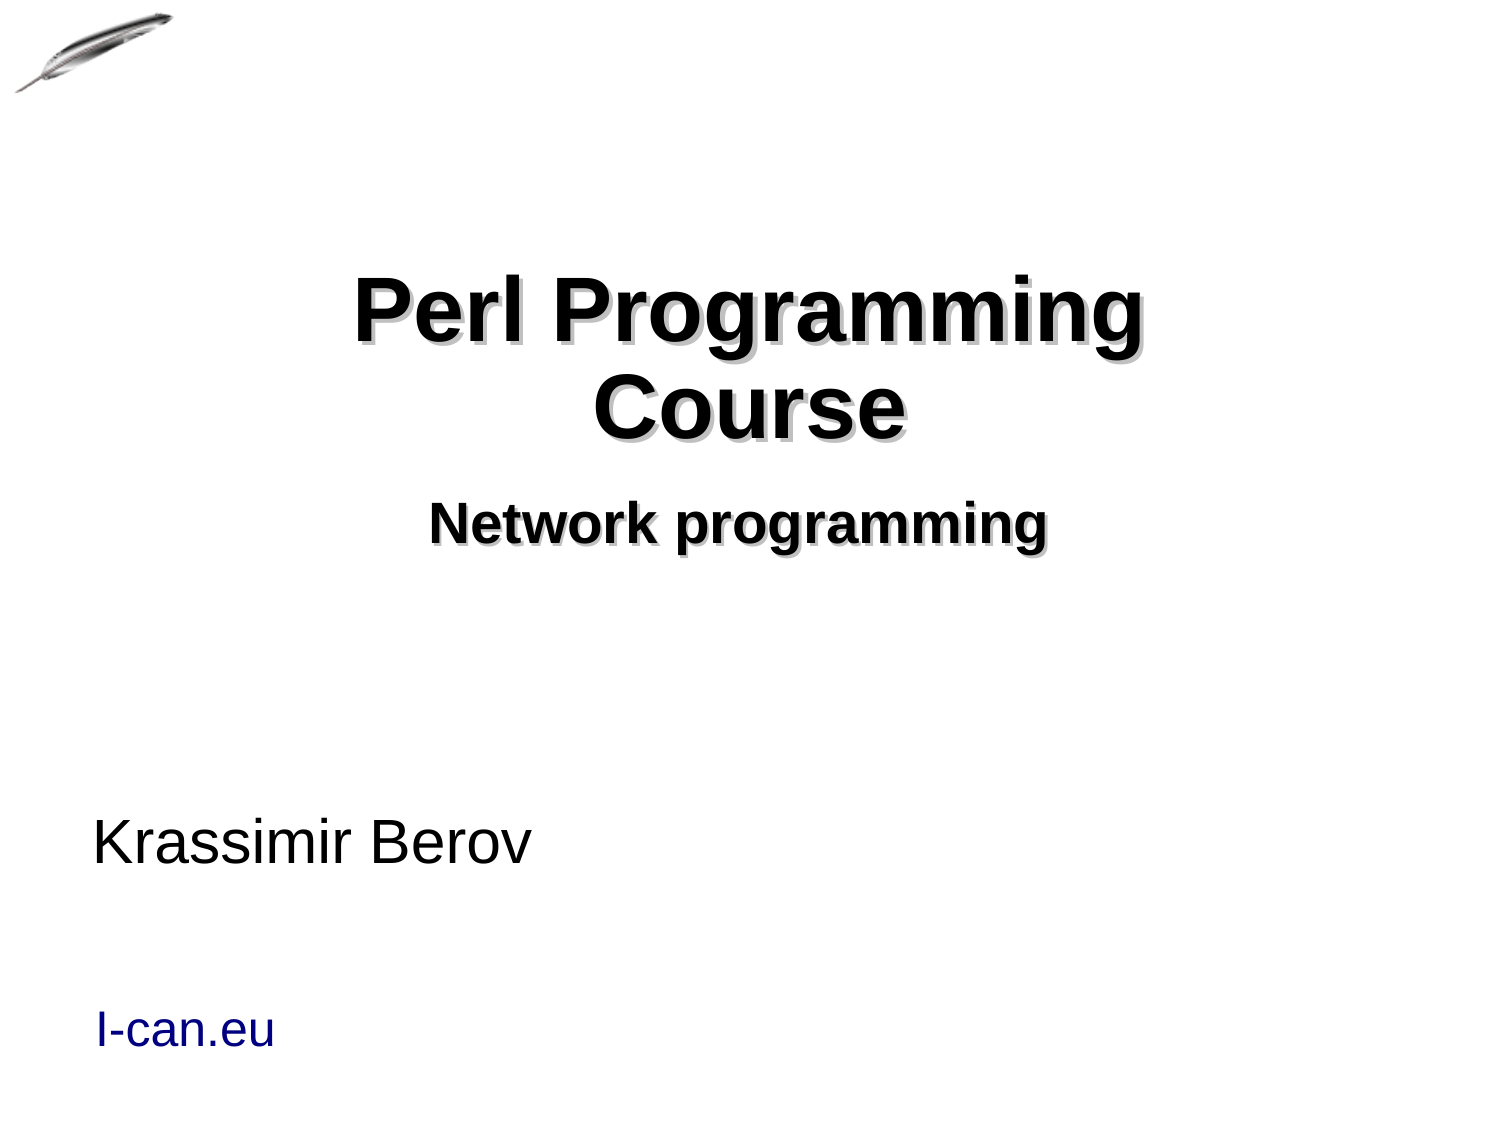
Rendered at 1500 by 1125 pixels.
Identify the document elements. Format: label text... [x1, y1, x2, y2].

title Perl Programming Course [277, 249, 1223, 459]
text_box Krassimir Berov [77, 798, 642, 888]
picture [11, 11, 179, 95]
text_box I-can.eu [80, 991, 291, 1065]
text_box Network programming [413, 481, 1087, 562]
